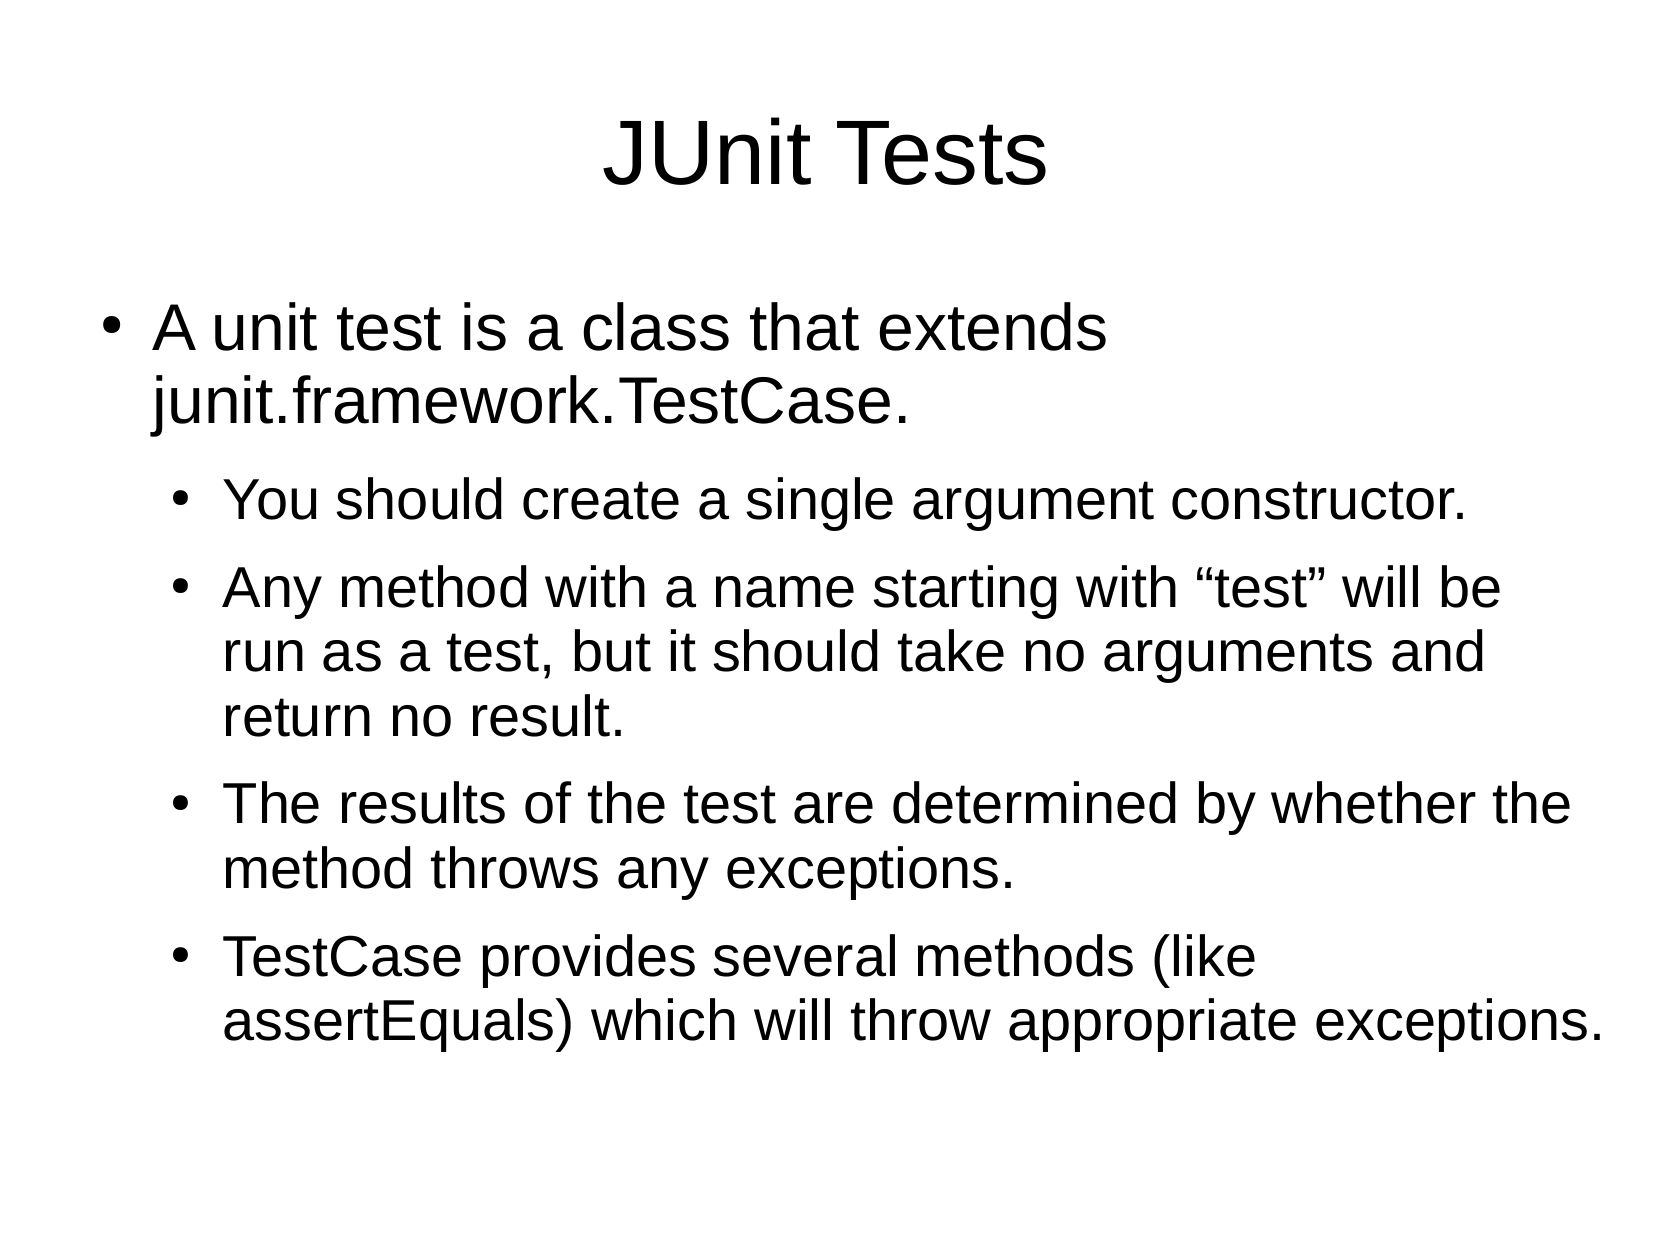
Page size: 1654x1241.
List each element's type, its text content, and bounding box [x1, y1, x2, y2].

list A unit test is a class that extends junit.framework.TestCase. You should create a single argument constructor. Any method with a name starting with “test” will be run as a test, but it should take no arguments and return no result. The results of the test are determined by whether the method throws any exceptions. TestCase provides several methods (like assertEquals) which will throw appropriate exceptions. [82, 290, 1625, 1109]
title JUnit Tests [82, 49, 1571, 257]
